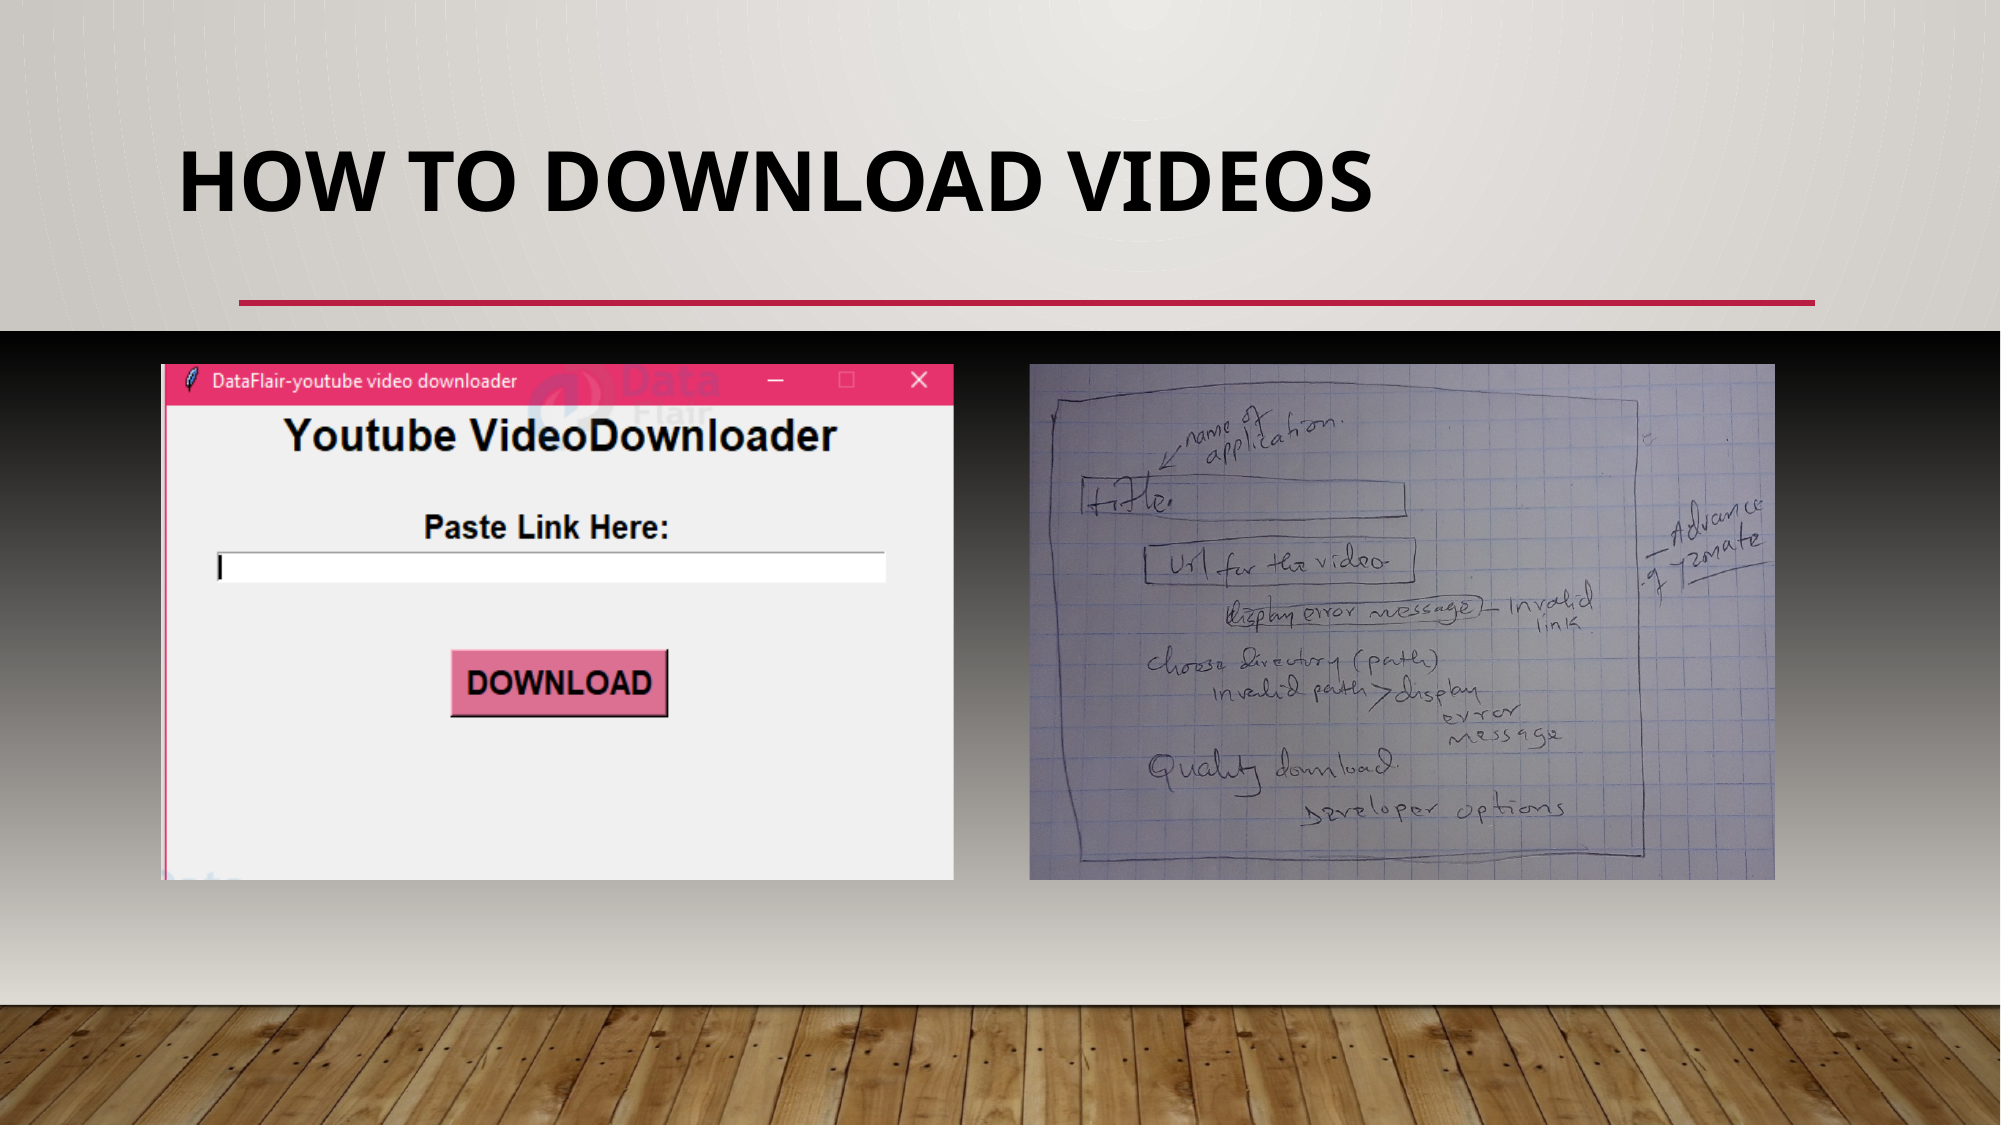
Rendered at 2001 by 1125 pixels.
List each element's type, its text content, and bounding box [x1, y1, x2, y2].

picture [161, 364, 954, 880]
picture [1029, 364, 1775, 880]
title How to download videos [161, 131, 1814, 305]
